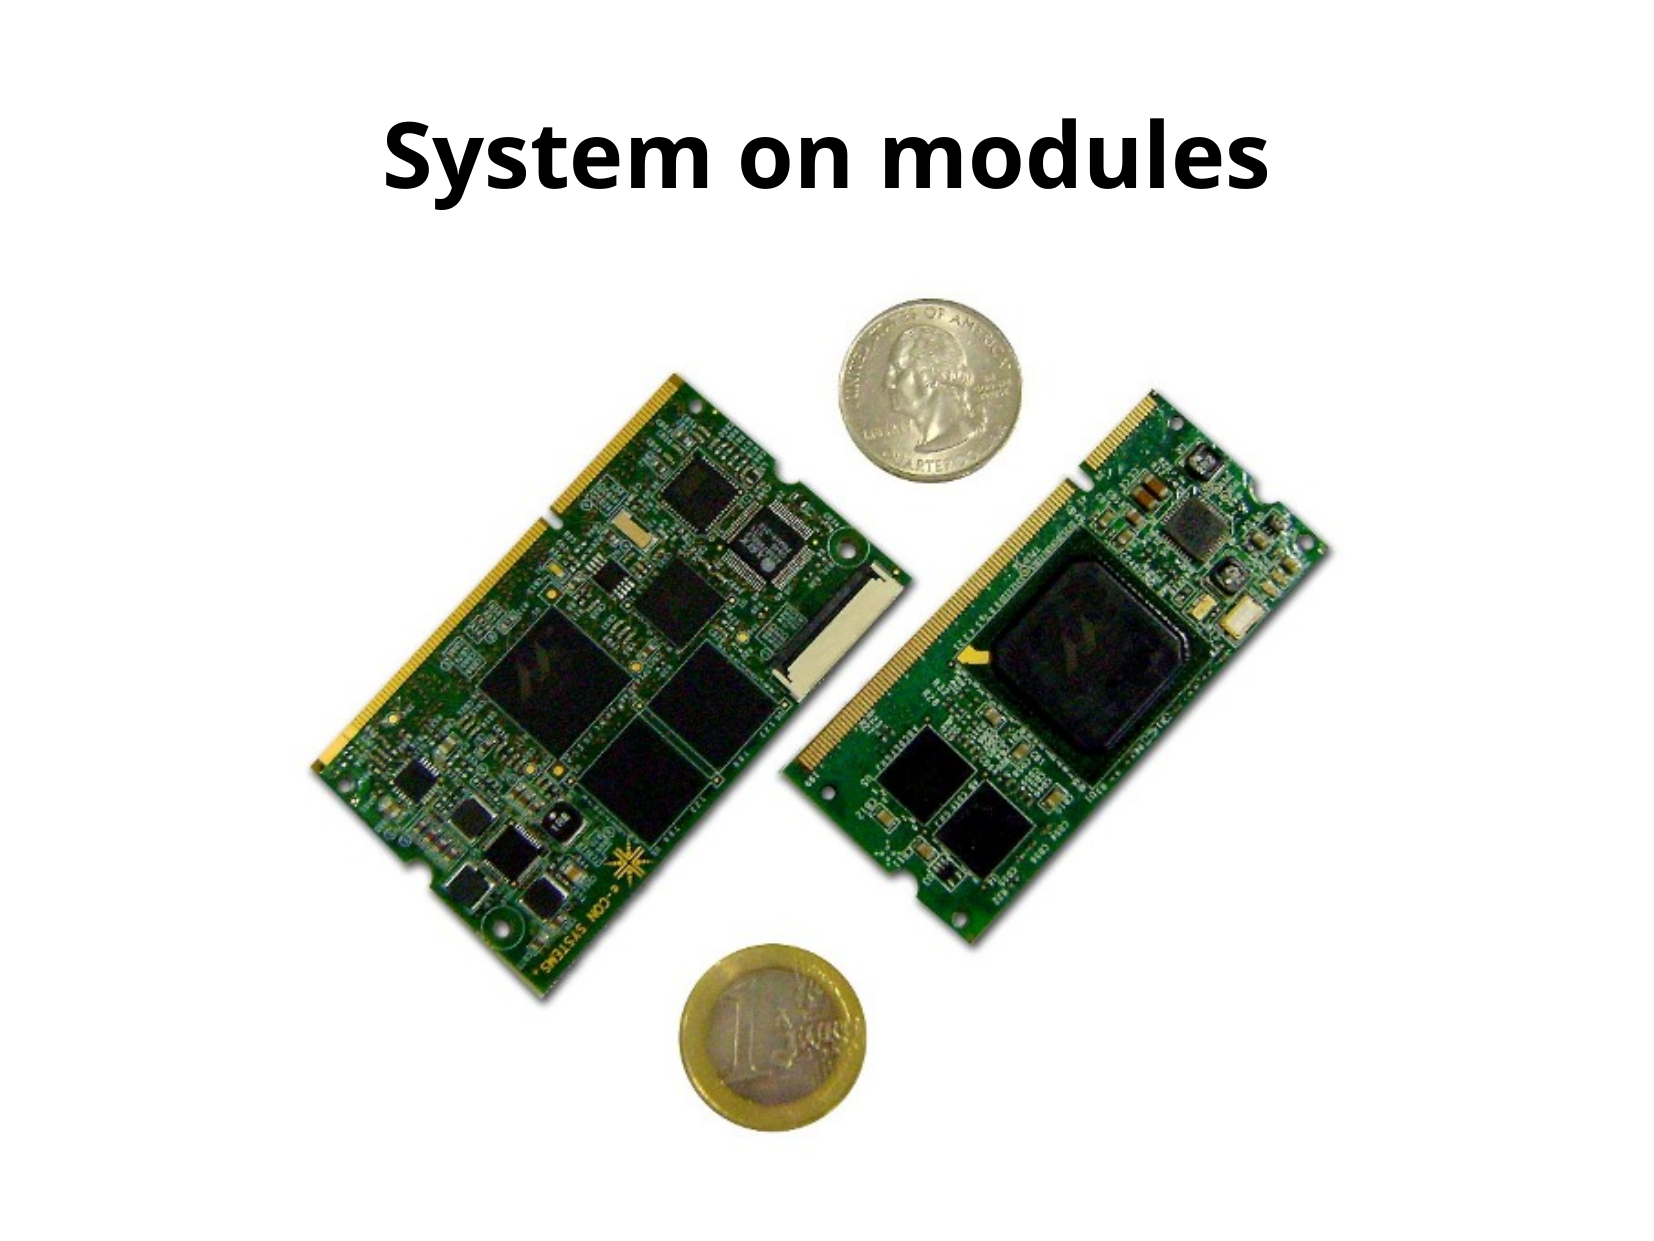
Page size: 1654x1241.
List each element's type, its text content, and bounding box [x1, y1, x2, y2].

picture [262, 248, 1358, 1163]
title System on modules [82, 49, 1571, 257]
